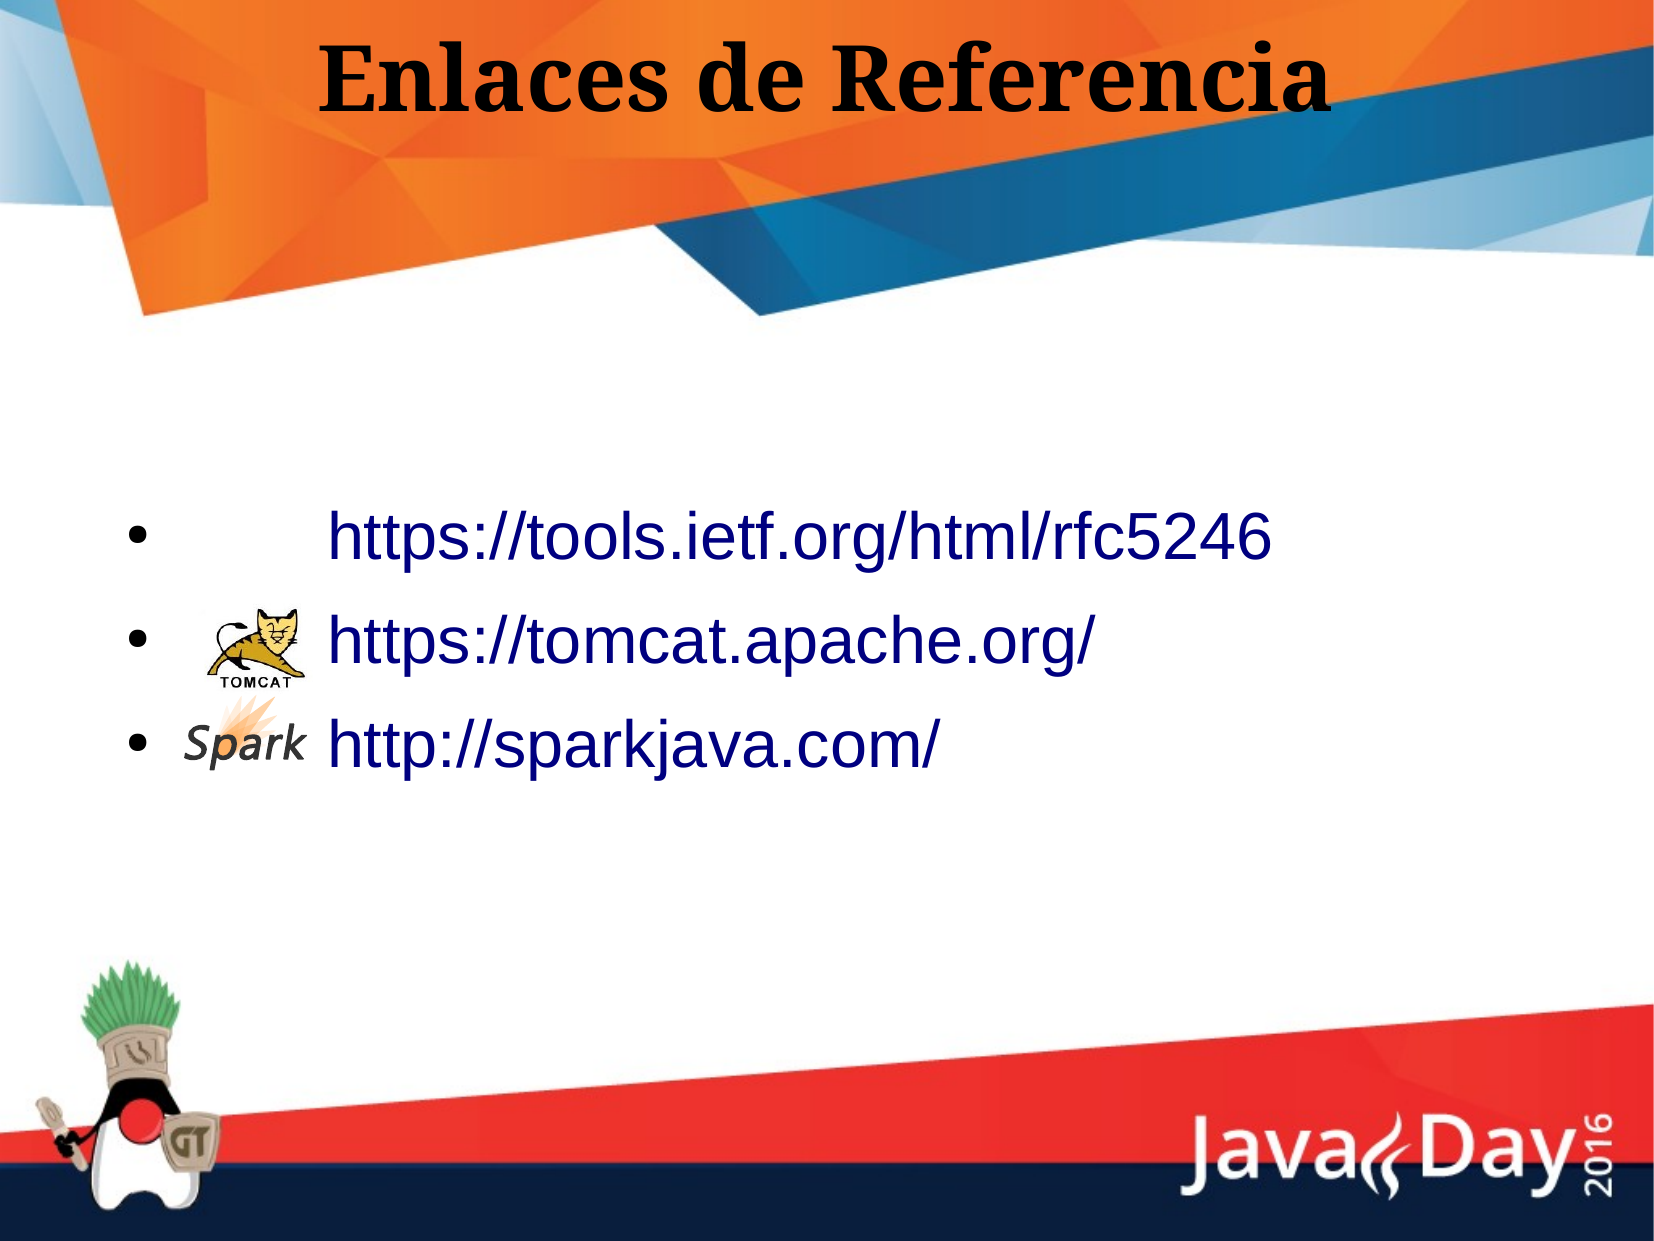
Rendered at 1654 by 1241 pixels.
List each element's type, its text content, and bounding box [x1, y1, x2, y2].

picture [0, 0, 1654, 1241]
list https://tools.ietf.org/html/rfc5246 https://tomcat.apache.org/ http://sparkjava.com/ [108, 290, 1597, 1010]
title Enlaces de Referencia [82, 0, 1571, 180]
picture [1291, 194, 1303, 200]
